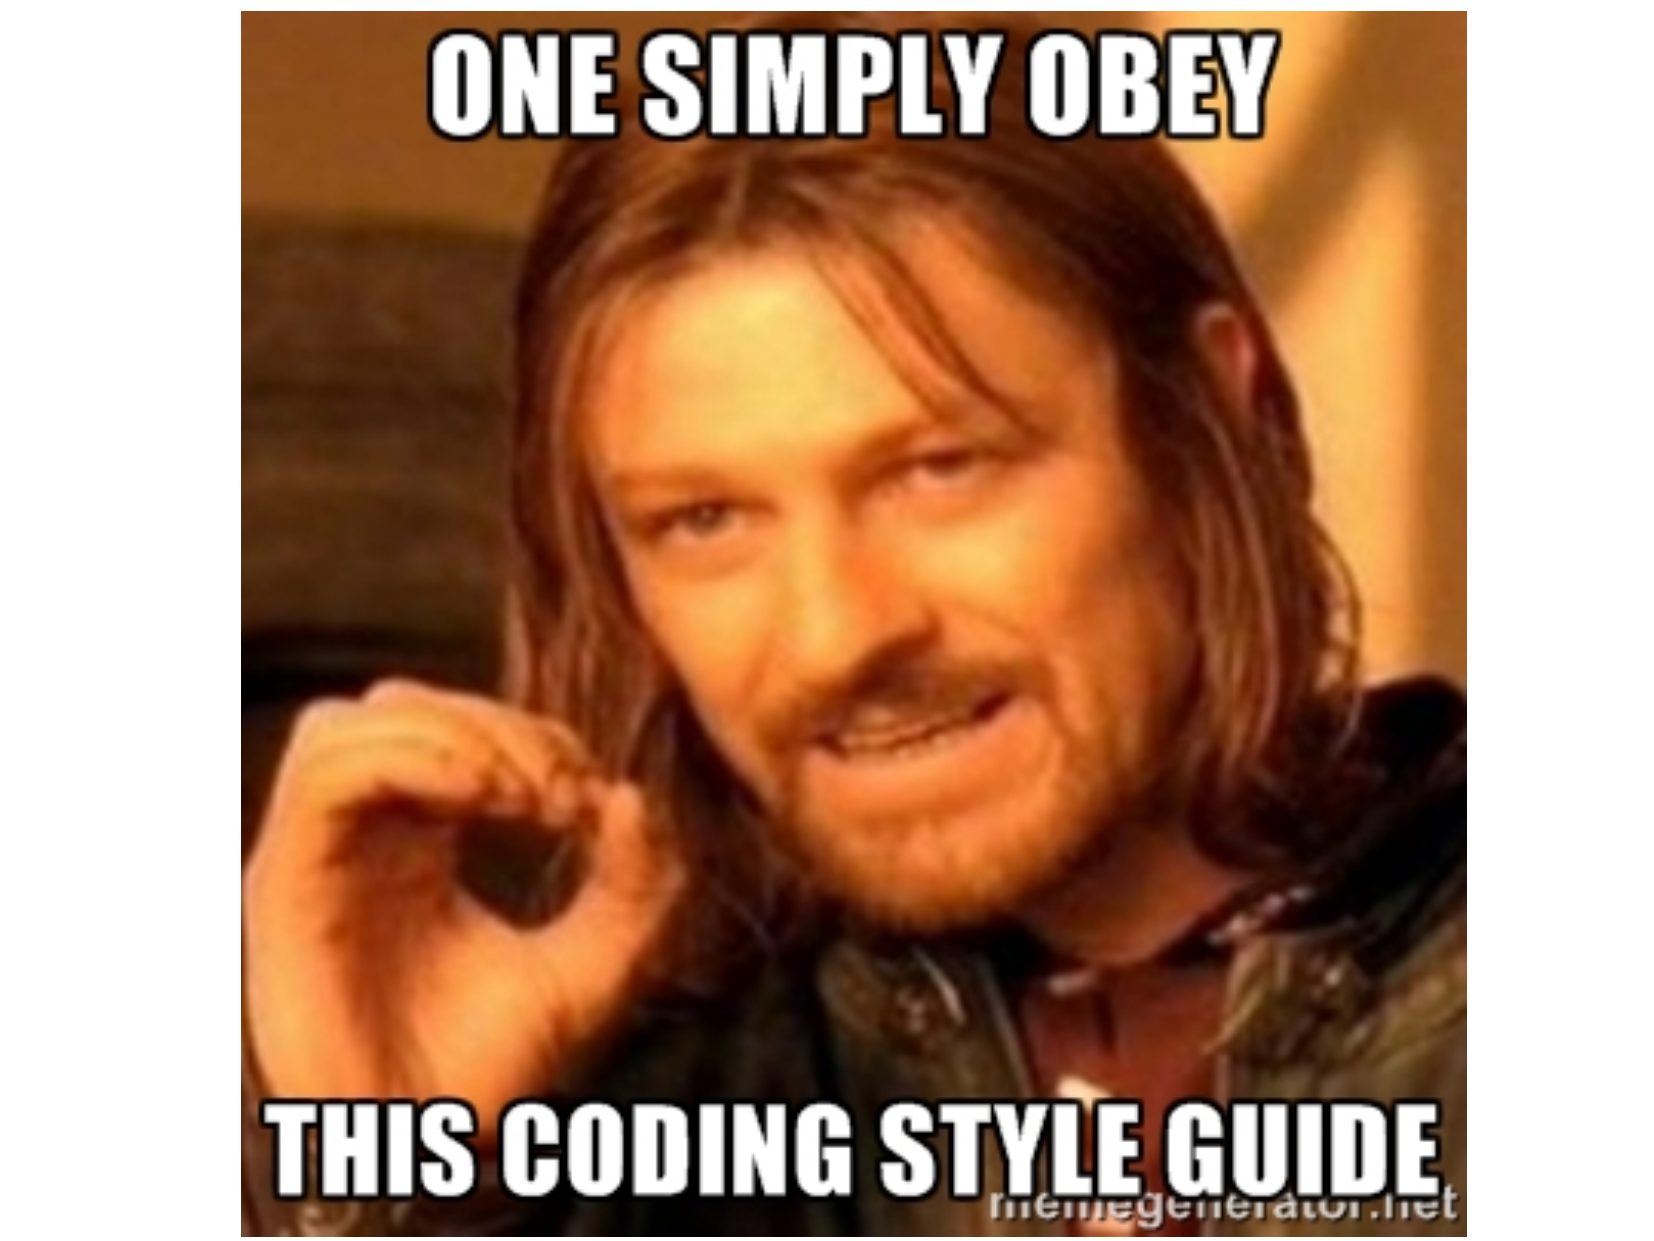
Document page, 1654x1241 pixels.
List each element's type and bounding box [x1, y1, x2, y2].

picture [241, 11, 1467, 1237]
